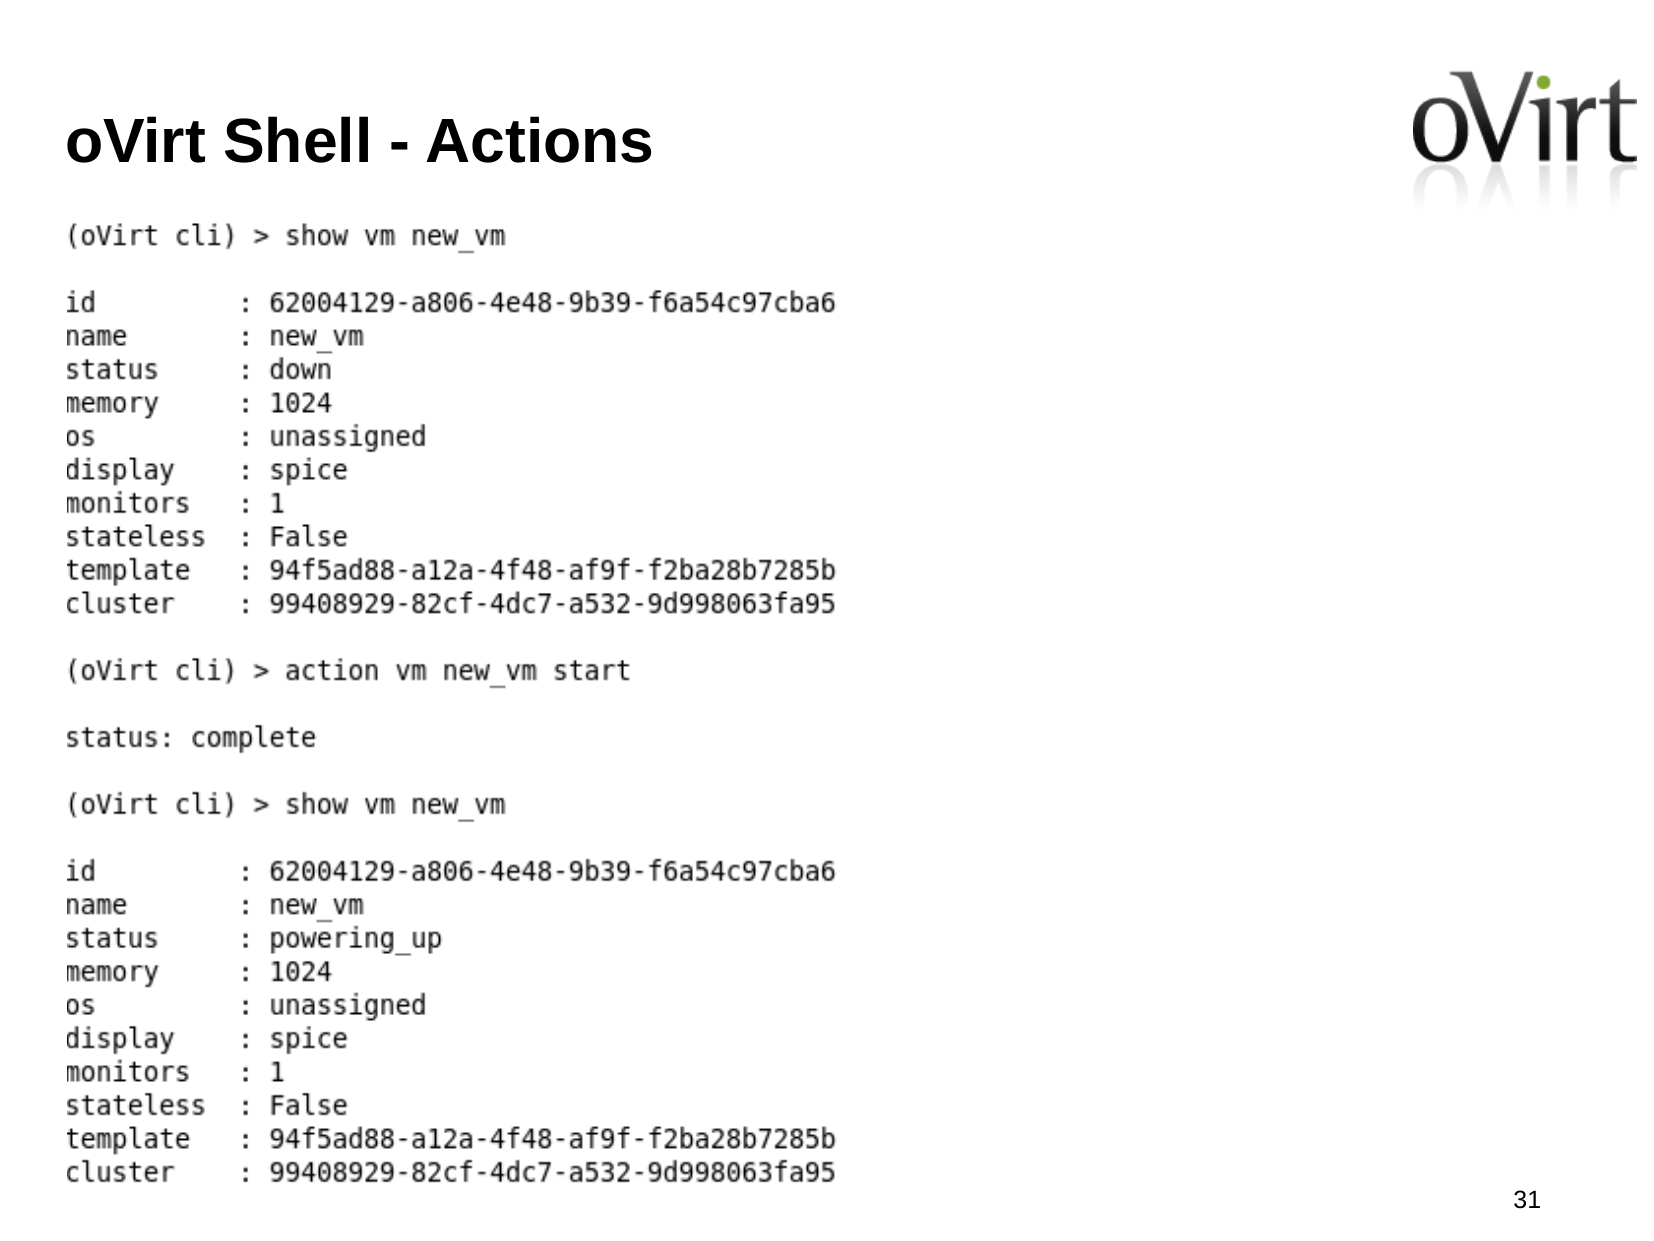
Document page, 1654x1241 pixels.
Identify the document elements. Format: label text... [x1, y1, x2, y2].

title oVirt Shell - Actions [65, 90, 1093, 192]
picture [1413, 63, 1637, 212]
picture [67, 222, 872, 1198]
